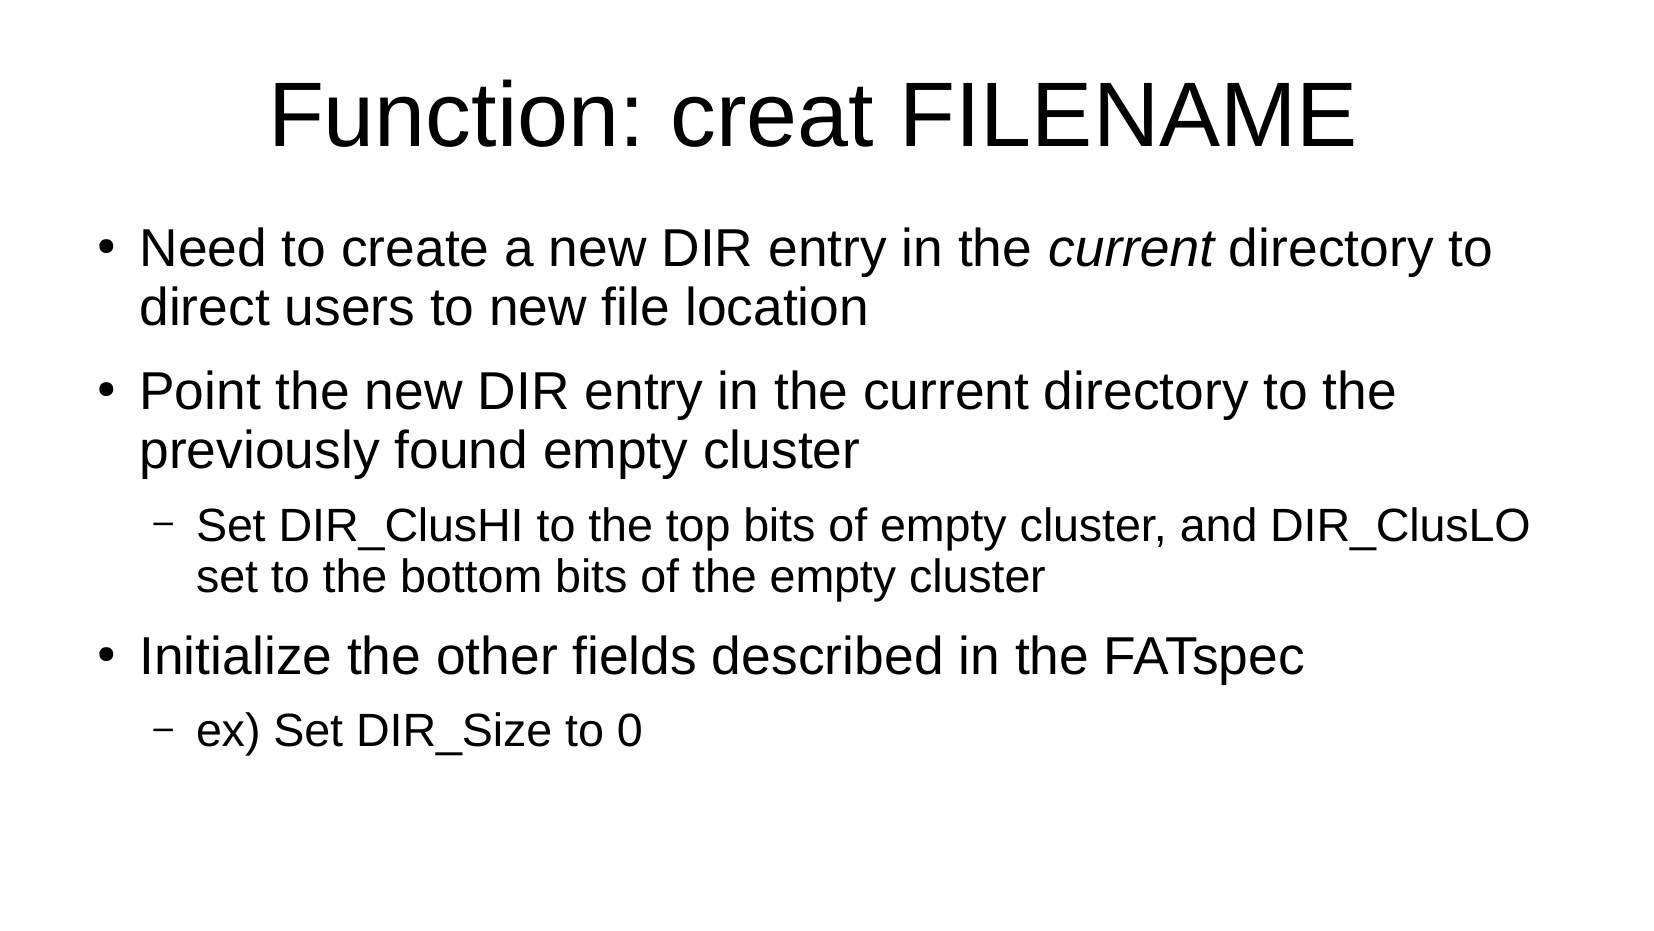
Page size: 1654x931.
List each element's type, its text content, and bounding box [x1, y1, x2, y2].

list Need to create a new DIR entry in the current directory to direct users to new file location Point the new DIR entry in the current directory to the previously found empty cluster Set DIR_ClusHI to the top bits of empty cluster, and DIR_ClusLO set to the bottom bits of the empty cluster Initialize the other fields described in the FATspec ex) Set DIR_Size to 0 [82, 217, 1571, 758]
title Function: creat FILENAME [82, 37, 1571, 193]
